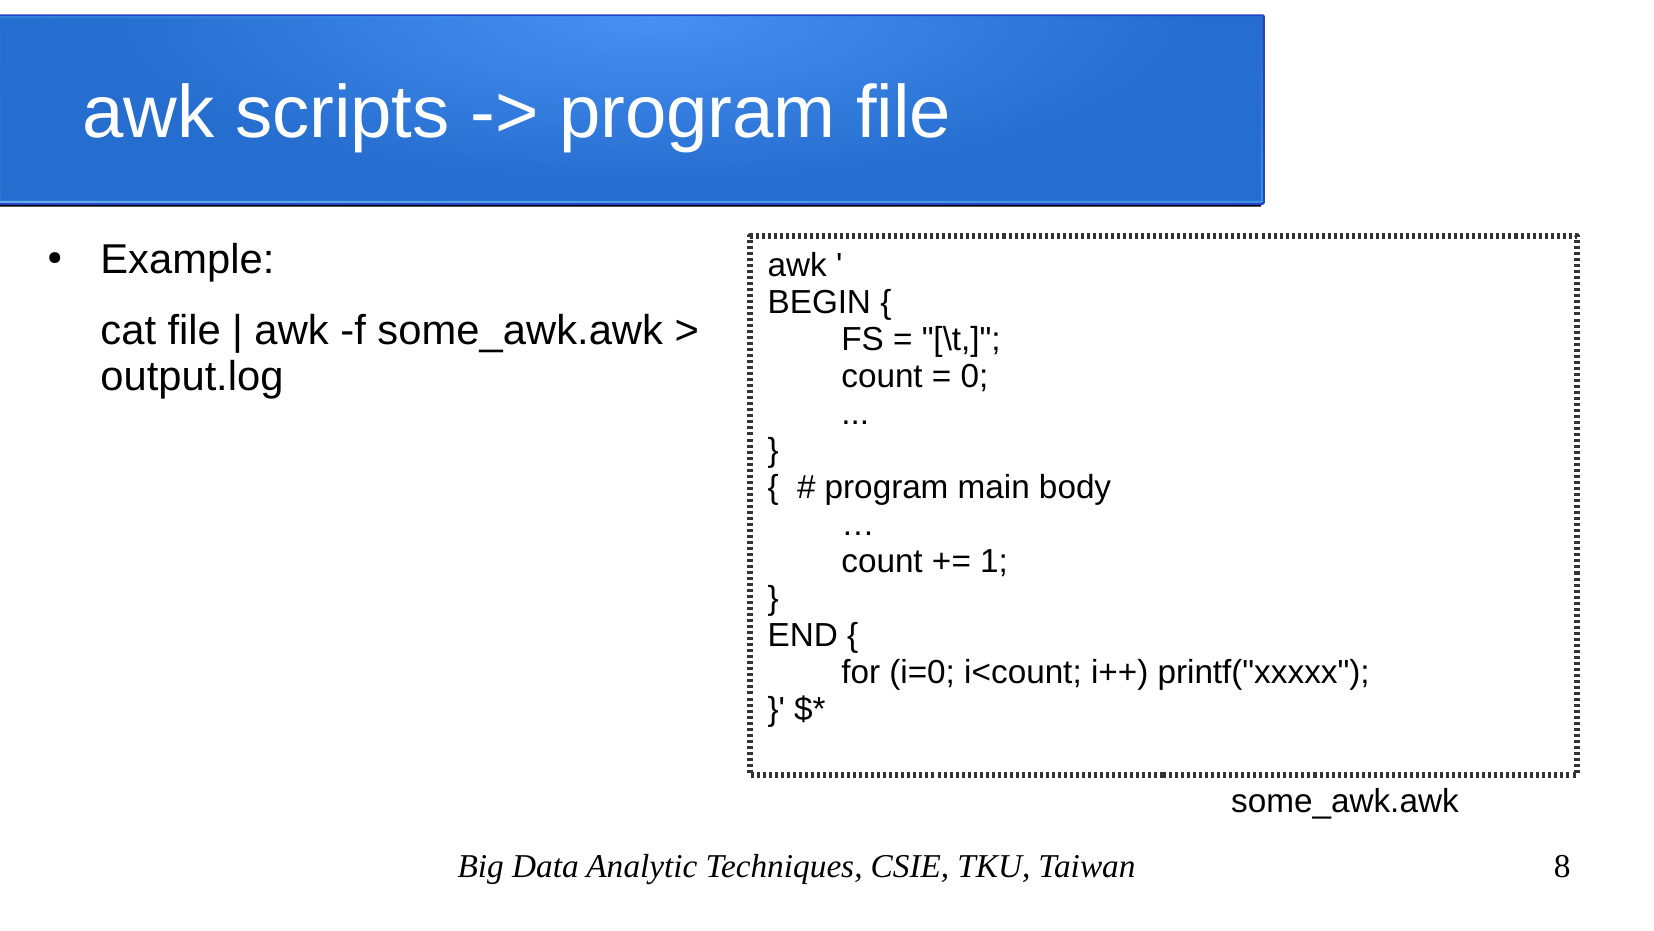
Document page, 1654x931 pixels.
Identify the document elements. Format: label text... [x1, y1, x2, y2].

list Example: cat file | awk -f some_awk.awk > output.log [29, 236, 703, 776]
title awk scripts -> program file [82, 35, 1235, 189]
text_box some_awk.awk [1216, 775, 1536, 839]
text_box awk ' BEGIN { FS = "[\t,]"; count = 0; ... } { # program main body … count += 1; } END { for (i=0; i<count; i++) printf("xxxxx"); }' $* [750, 236, 1577, 776]
